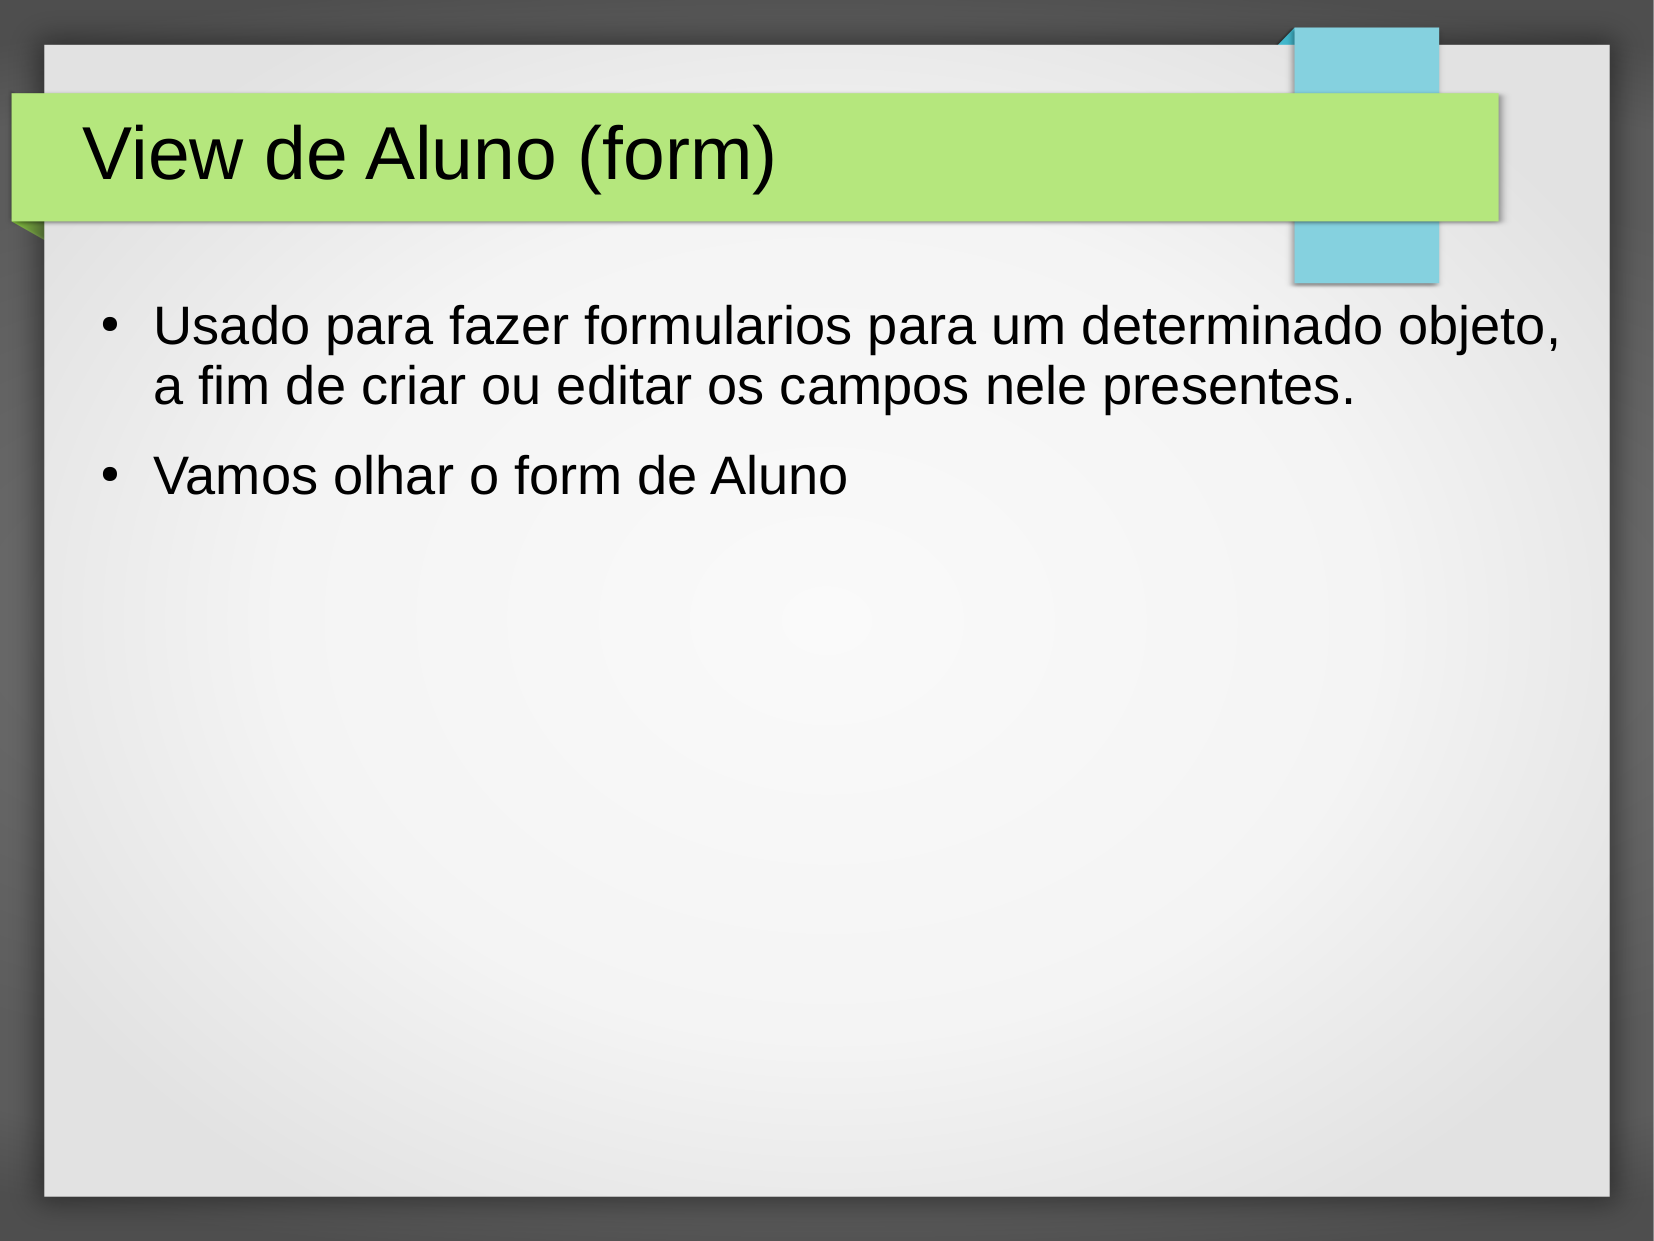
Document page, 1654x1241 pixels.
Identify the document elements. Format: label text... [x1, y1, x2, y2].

title View de Aluno (form) [82, 94, 1264, 213]
picture [0, 0, 1654, 1241]
list Usado para fazer formularios para um determinado objeto, a fim de criar ou editar os campos nele presentes. Vamos olhar o form de Aluno [82, 295, 1571, 1015]
